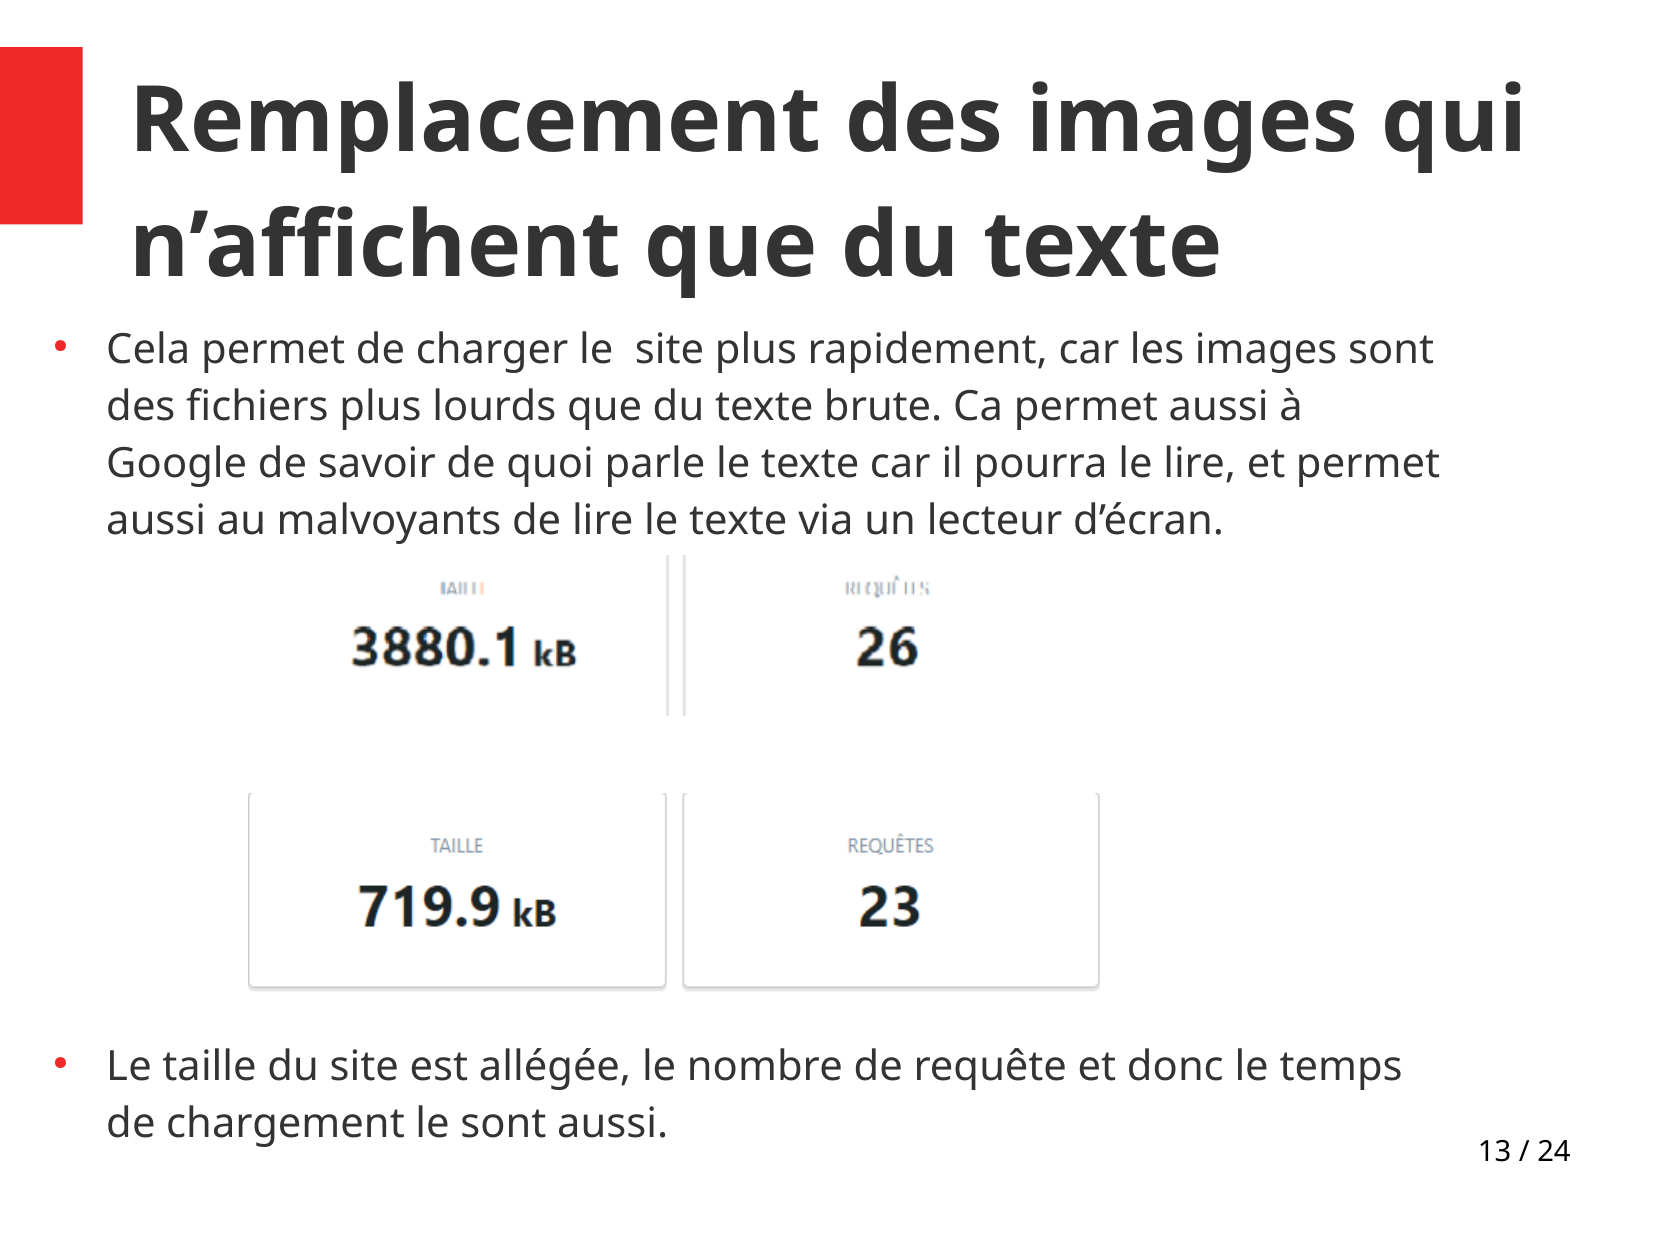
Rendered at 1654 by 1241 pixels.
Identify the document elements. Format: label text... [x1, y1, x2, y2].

title Remplacement des images qui n’affichent que du texte [129, 53, 1583, 304]
list Cela permet de charger le site plus rapidement, car les images sont des fichiers plus lourds que du texte brute. Ca permet aussi à Google de savoir de quoi parle le texte car il pourra le lire, et permet aussi au malvoyants de lire le texte via un lecteur d’écran. Le taille du site est allégée, le nombre de requête et donc le temps de chargement le sont aussi. [35, 318, 1453, 1039]
picture [248, 793, 1186, 993]
picture [283, 555, 1071, 716]
